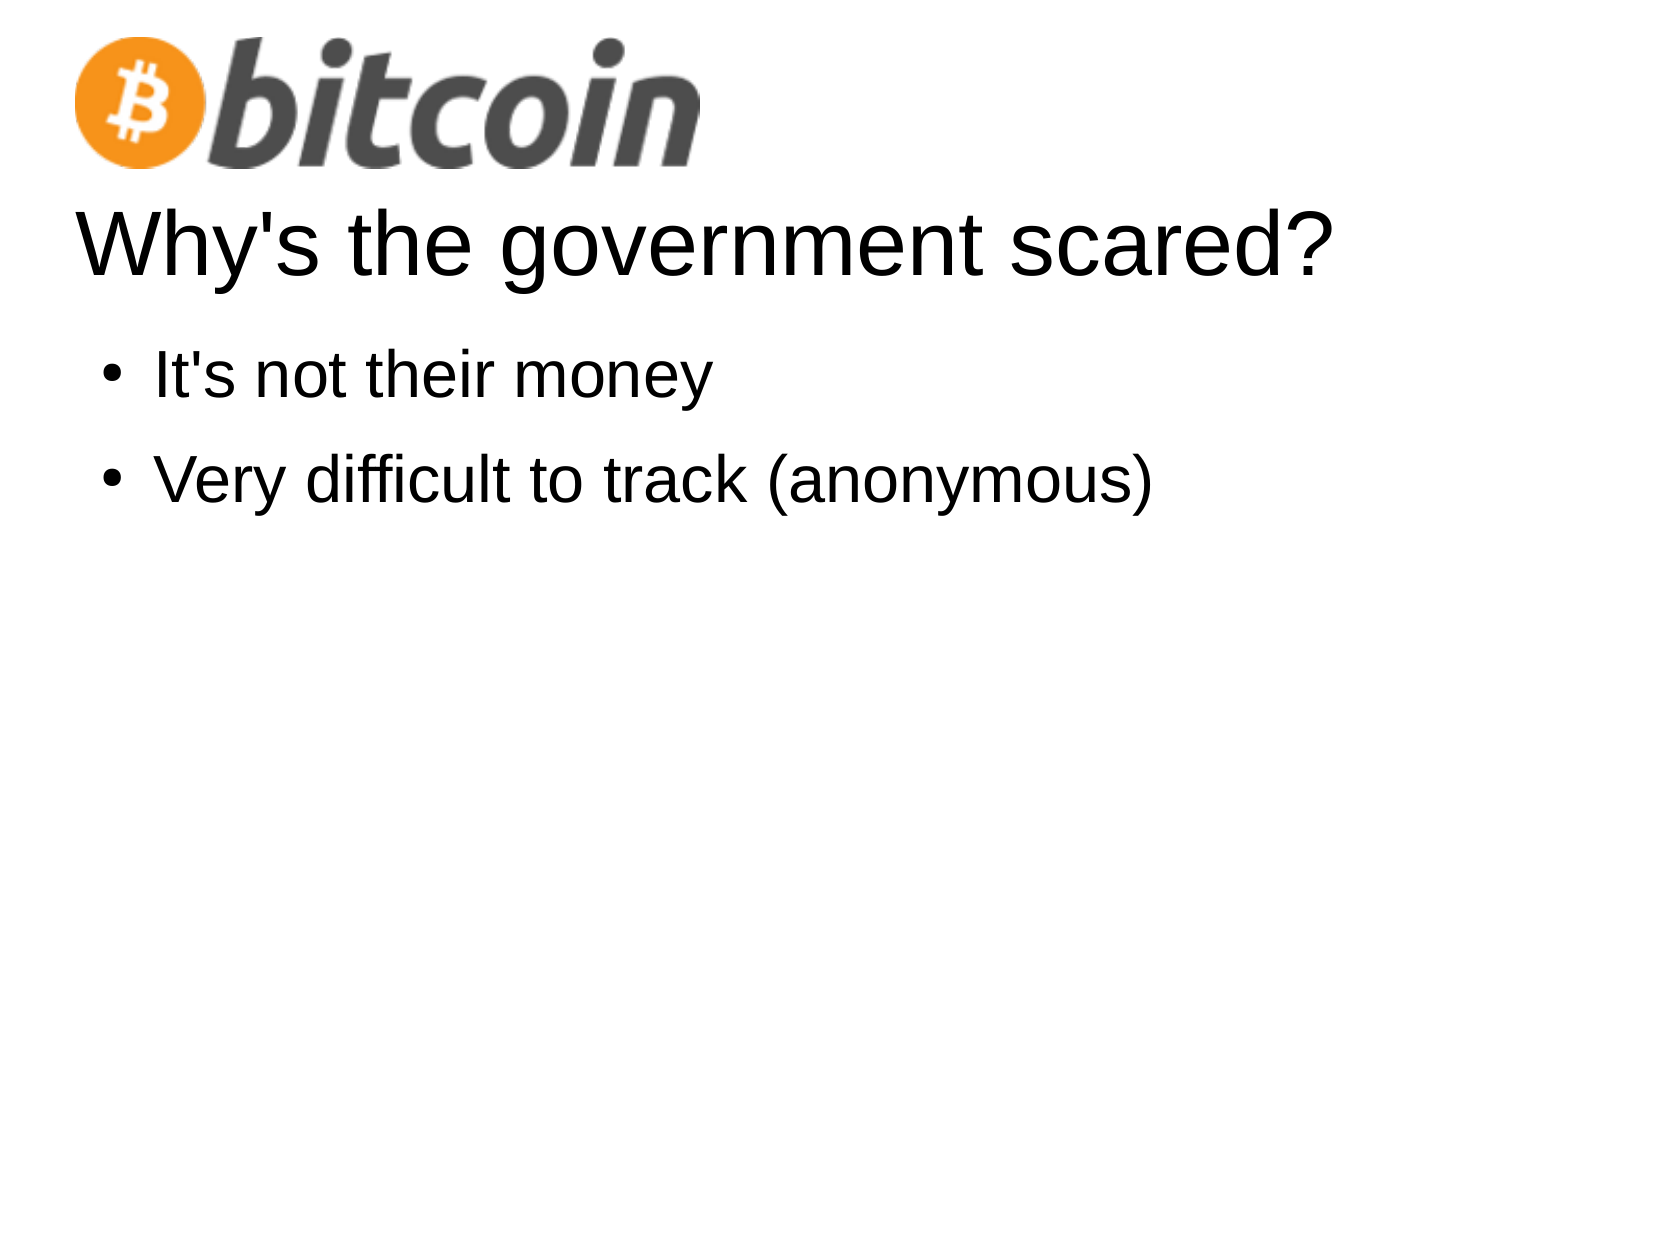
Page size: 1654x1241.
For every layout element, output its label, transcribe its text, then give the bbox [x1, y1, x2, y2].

list It's not their money Very difficult to track (anonymous) [82, 337, 1571, 1109]
title Why's the government scared? [75, 150, 1571, 338]
picture [75, 37, 700, 150]
